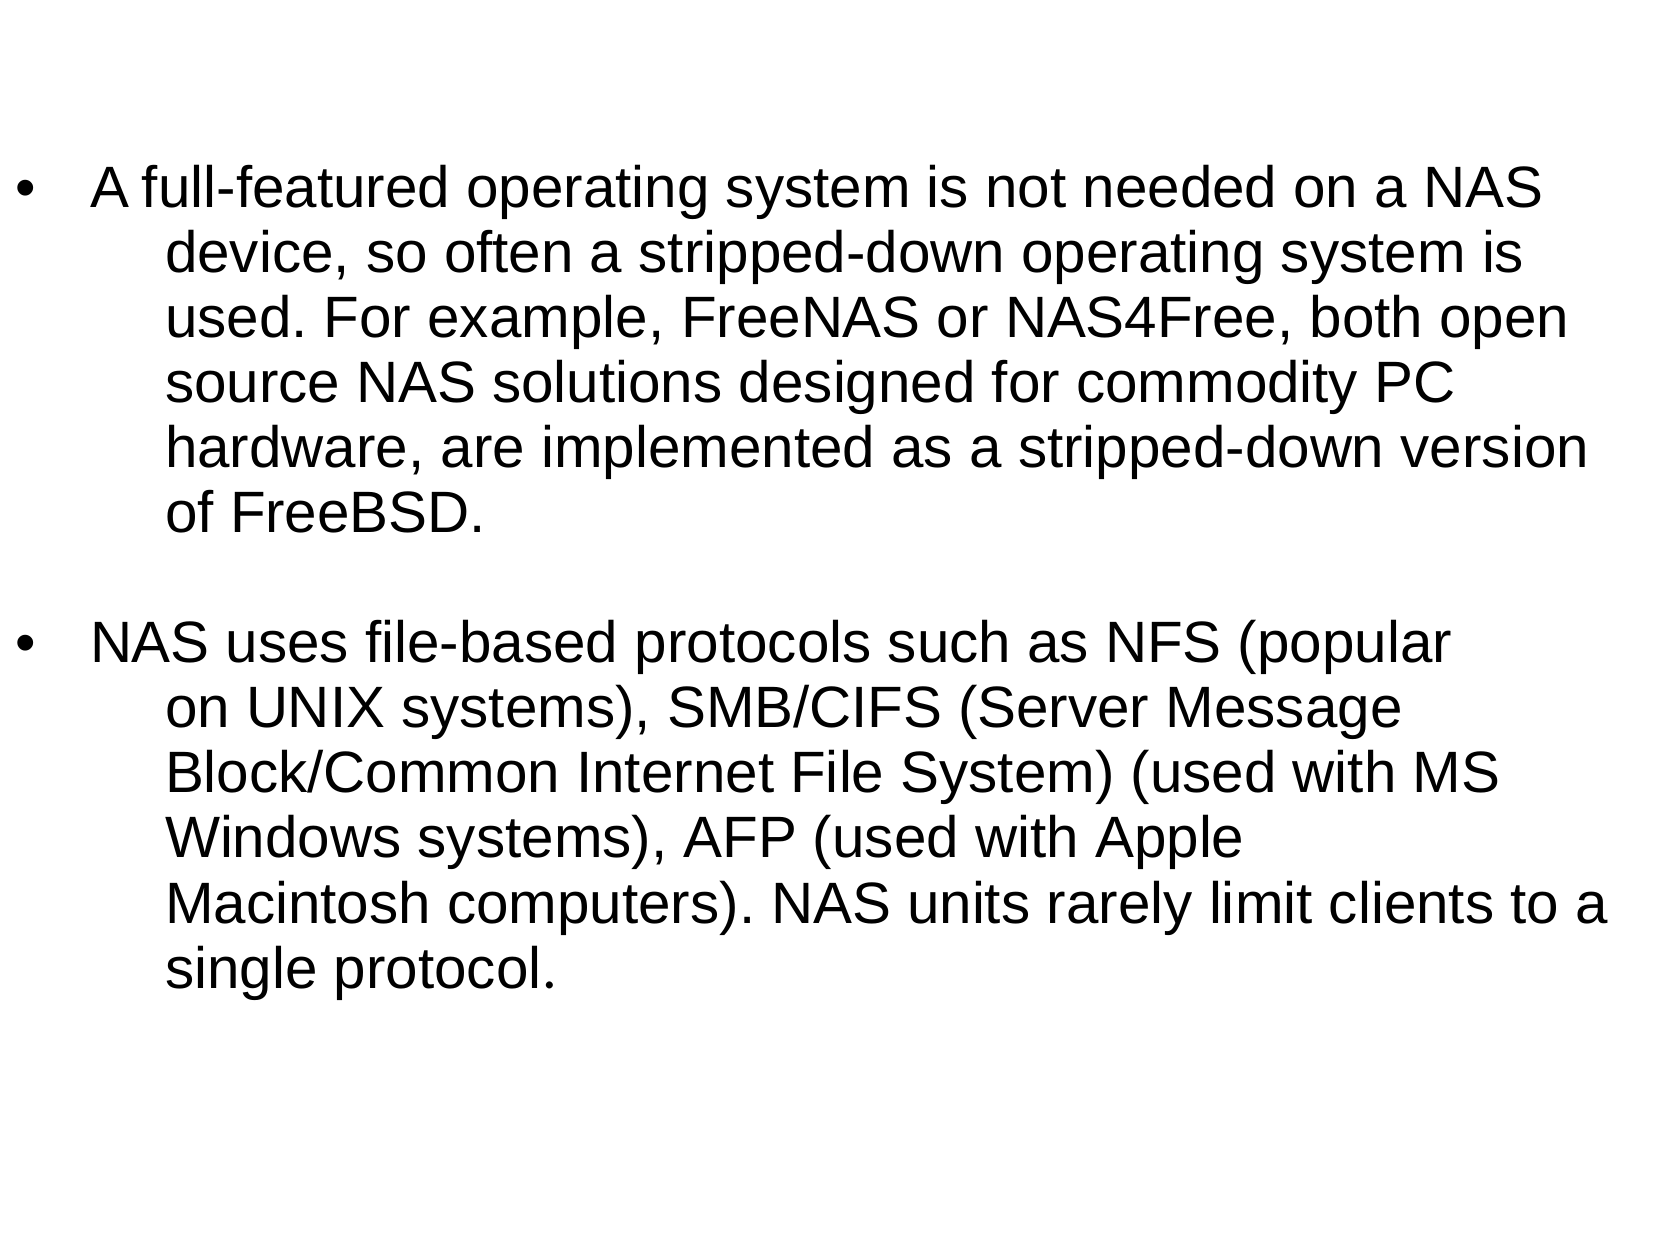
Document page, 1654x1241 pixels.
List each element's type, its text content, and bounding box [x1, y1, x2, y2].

text_box A full-featured operating system is not needed on a NAS device, so often a stripped-down operating system is used. For example, FreeNAS or NAS4Free, both open source NAS solutions designed for commodity PC hardware, are implemented as a stripped-down version of FreeBSD. NAS uses file-based protocols such as NFS (popular on UNIX systems), SMB/CIFS (Server Message Block/Common Internet File System) (used with MS Windows systems), AFP (used with Apple Macintosh computers). NAS units rarely limit clients to a single protocol. [0, 148, 1654, 1127]
